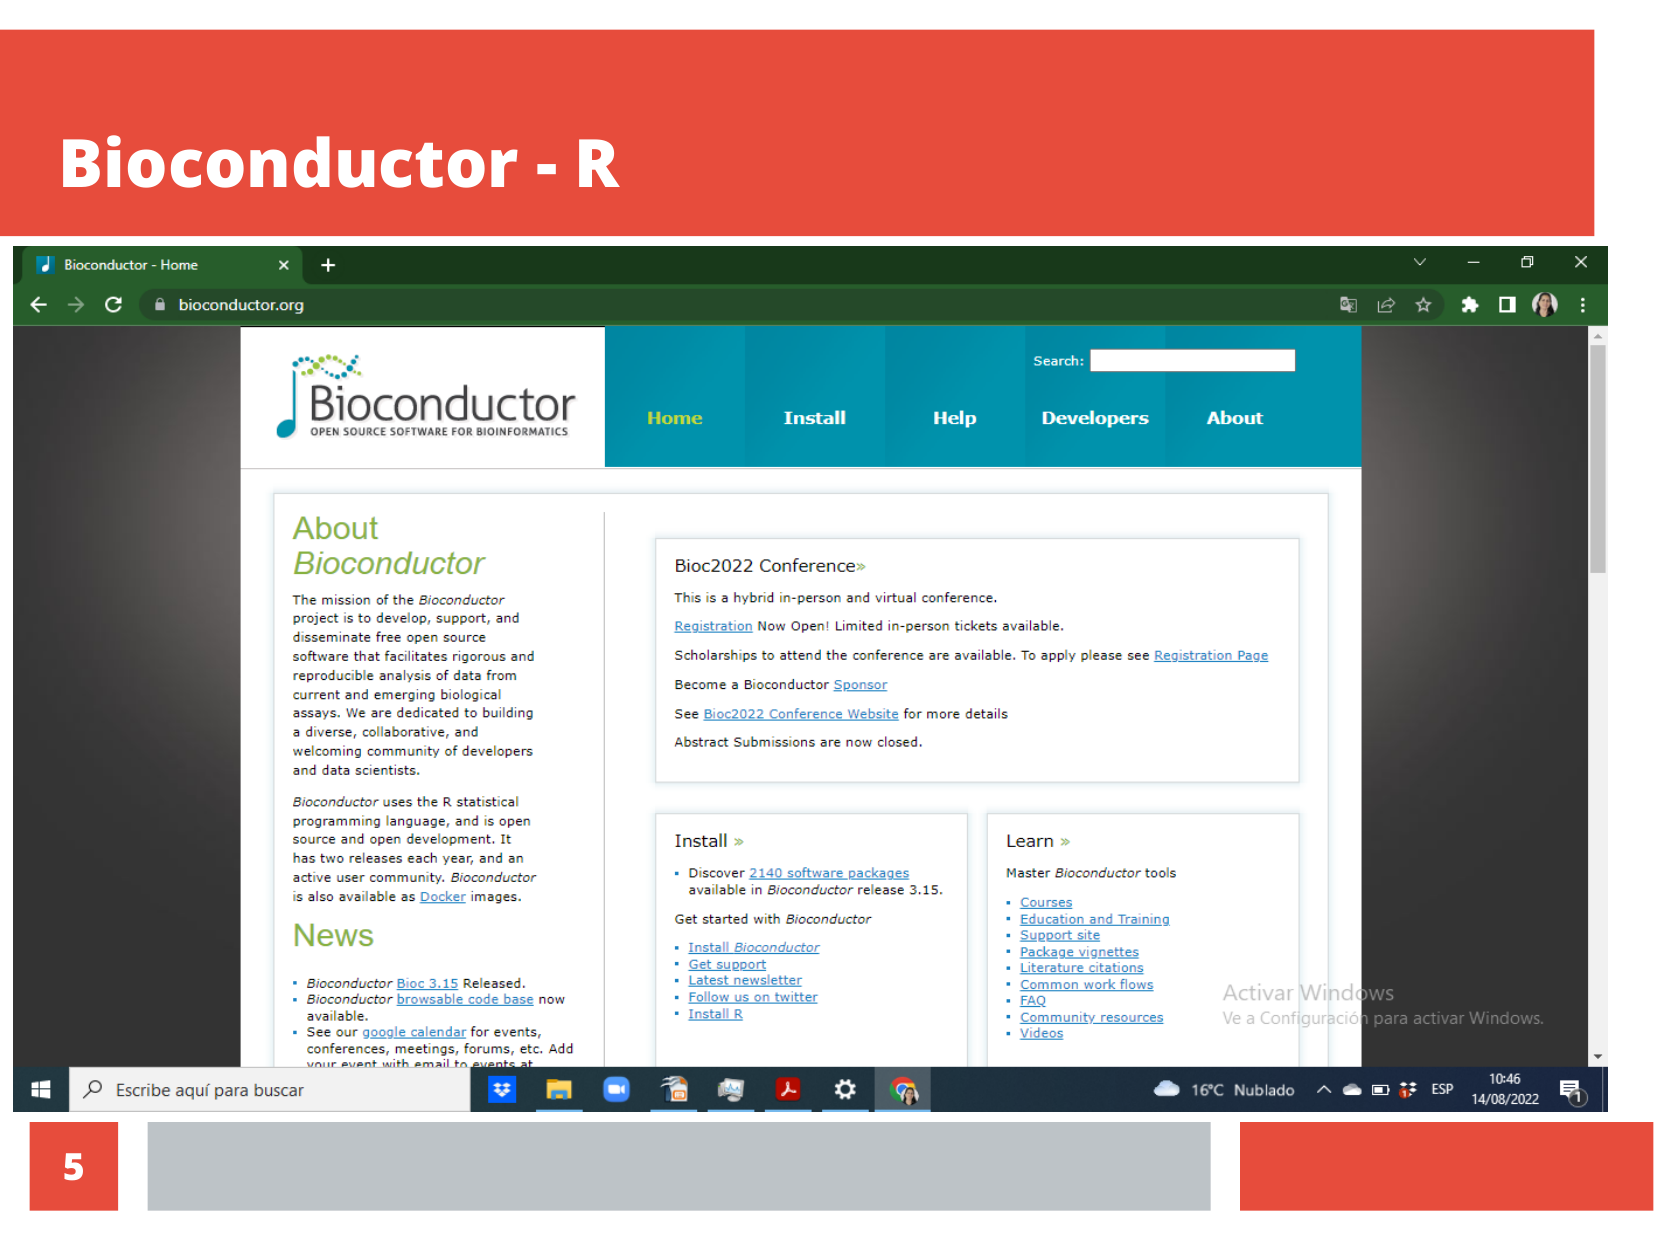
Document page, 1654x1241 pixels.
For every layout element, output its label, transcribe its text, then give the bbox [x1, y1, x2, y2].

picture [13, 246, 1608, 1112]
title Bioconductor - R [59, 59, 1595, 207]
